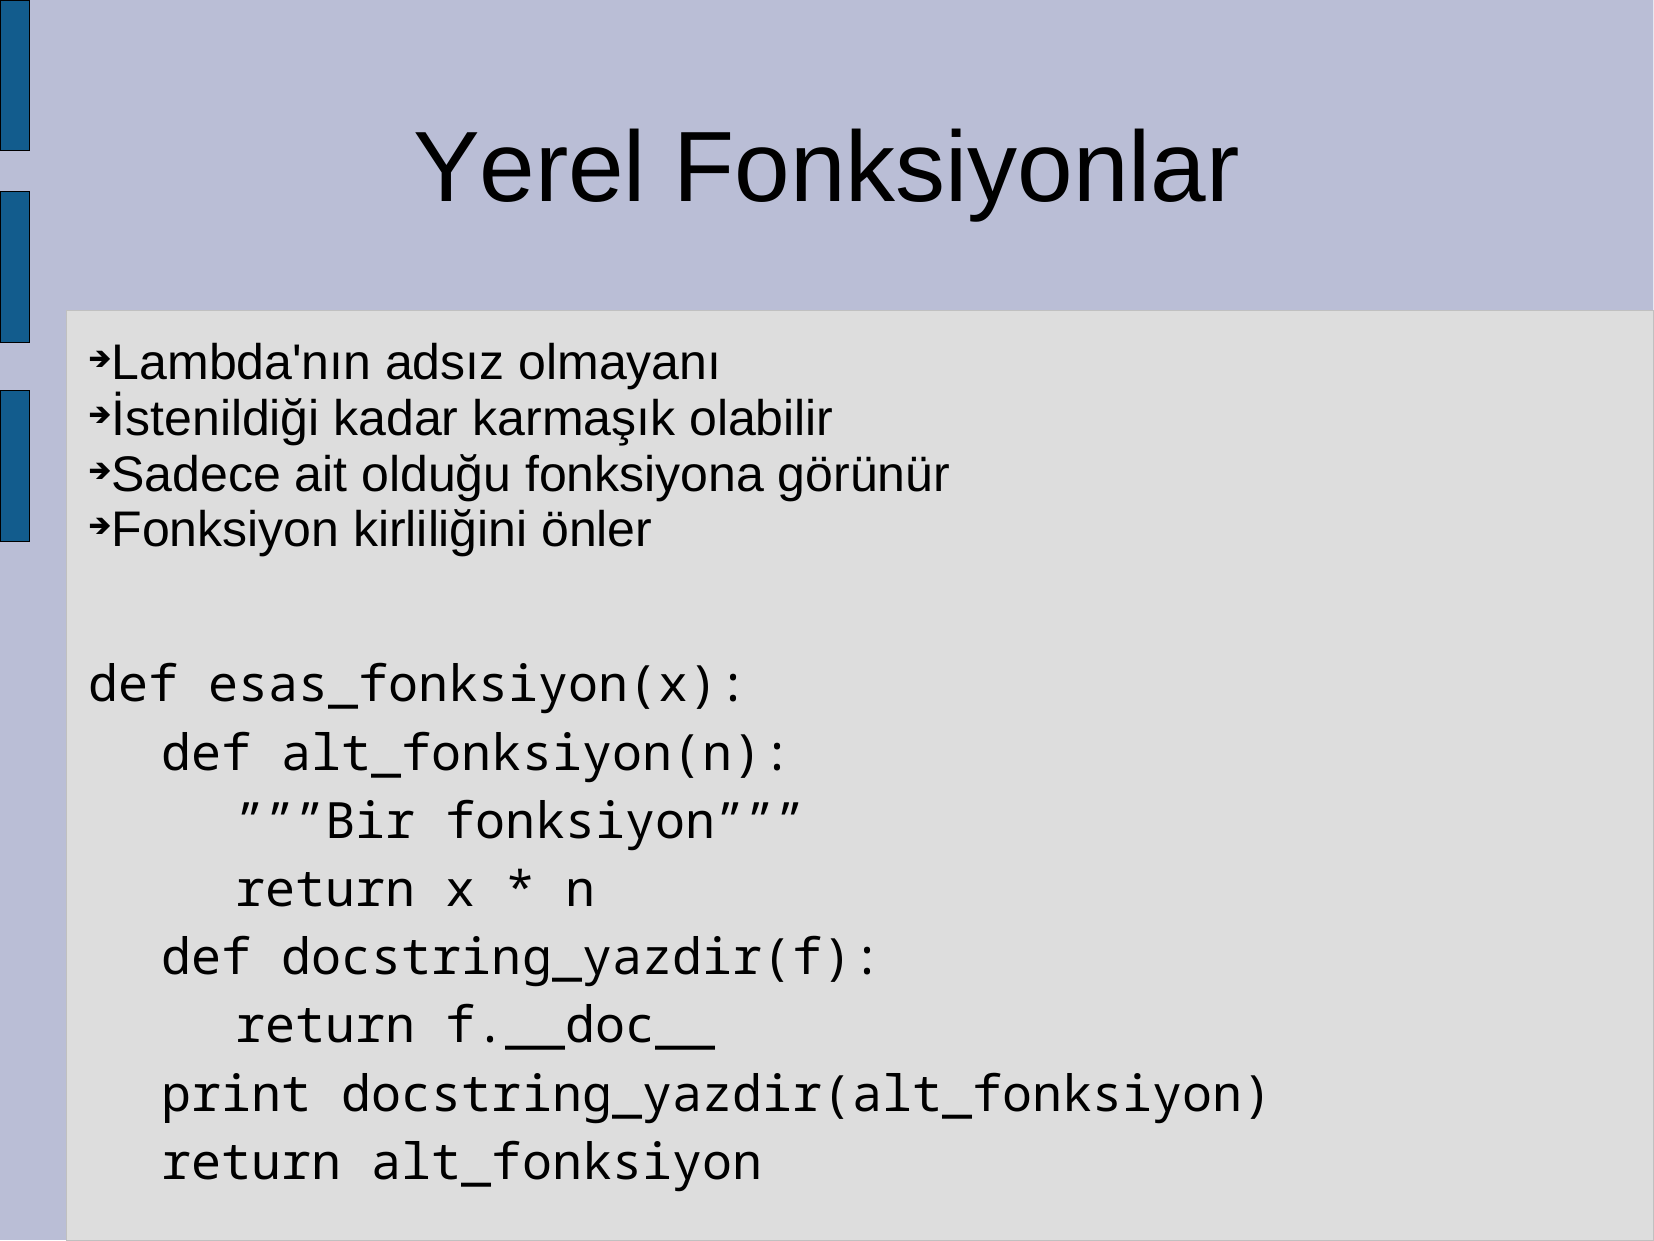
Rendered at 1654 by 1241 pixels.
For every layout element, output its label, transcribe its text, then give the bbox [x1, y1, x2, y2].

text_box Lambda'nın adsız olmayanı İstenildiği kadar karmaşık olabilir Sadece ait olduğu fonksiyona görünür Fonksiyon kirliliğini önler [88, 334, 964, 583]
text_box Yerel Fonksiyonlar [413, 110, 1241, 235]
text_box def esas_fonksiyon(x): def alt_fonksiyon(n): ”””Bir fonksiyon””” return x * n def docstring_yazdir(f): return f.__doc__ print docstring_yazdir(alt_fonksiyon) return alt_fonksiyon [88, 648, 1272, 1089]
